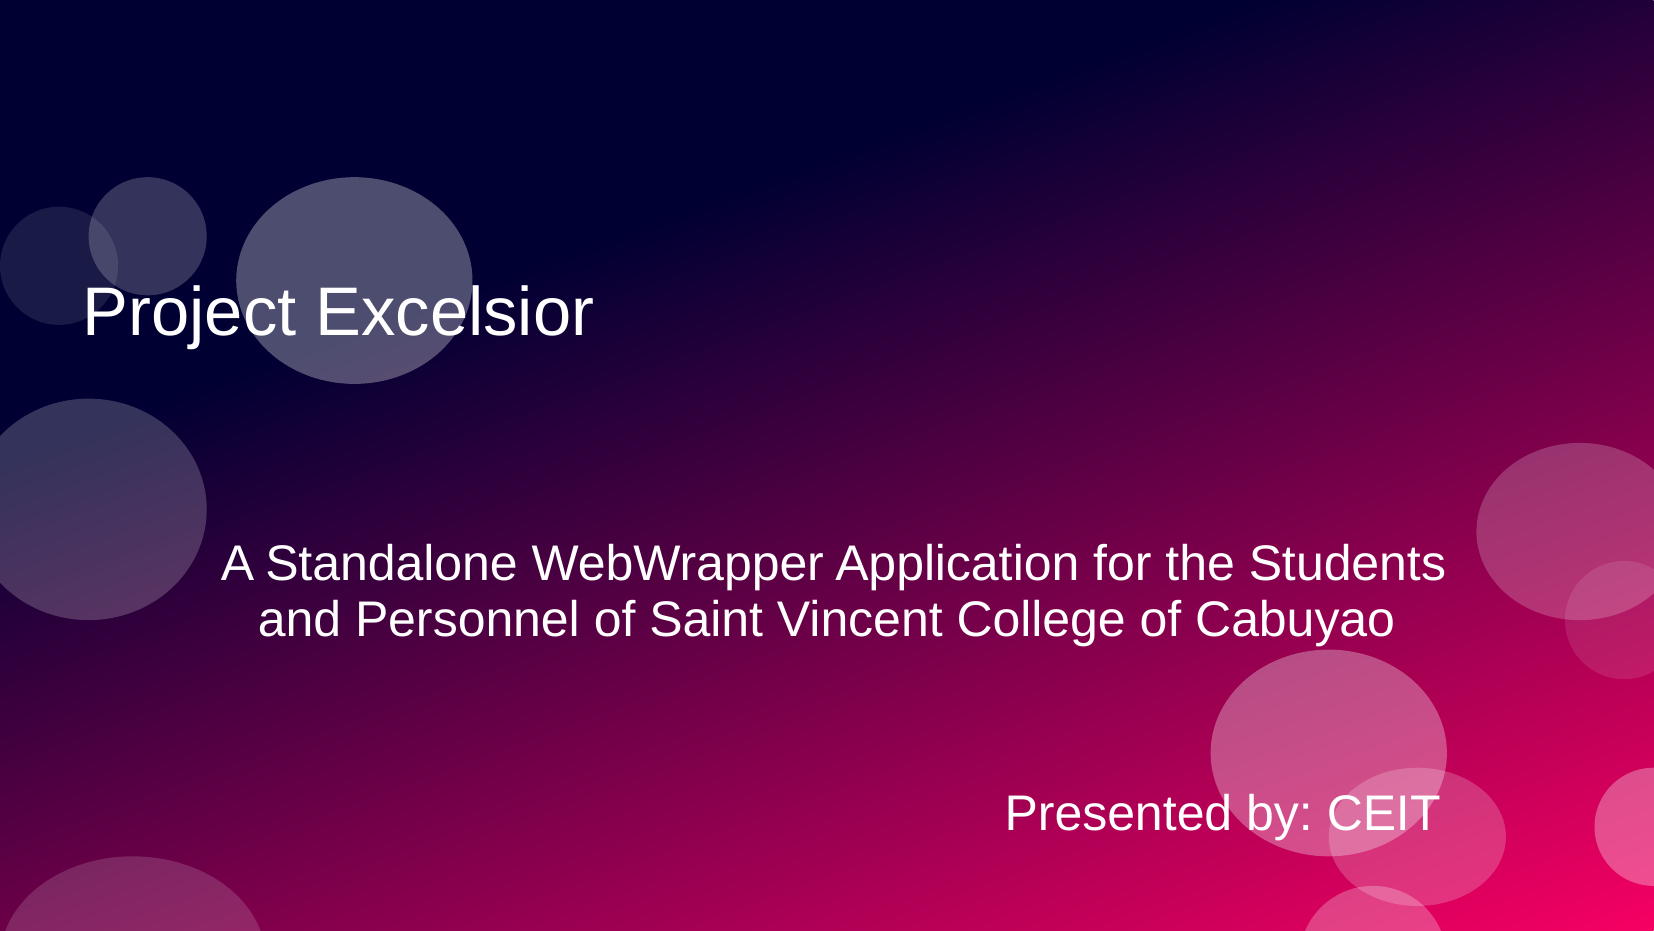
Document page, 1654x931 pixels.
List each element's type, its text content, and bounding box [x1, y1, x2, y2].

title Project Excelsior [82, 234, 1571, 390]
subtitle A Standalone WebWrapper Application for the Students and Personnel of Saint Vincent College of Cabuyao [82, 425, 1571, 758]
text_box Presented by: CEIT [832, 762, 1613, 863]
